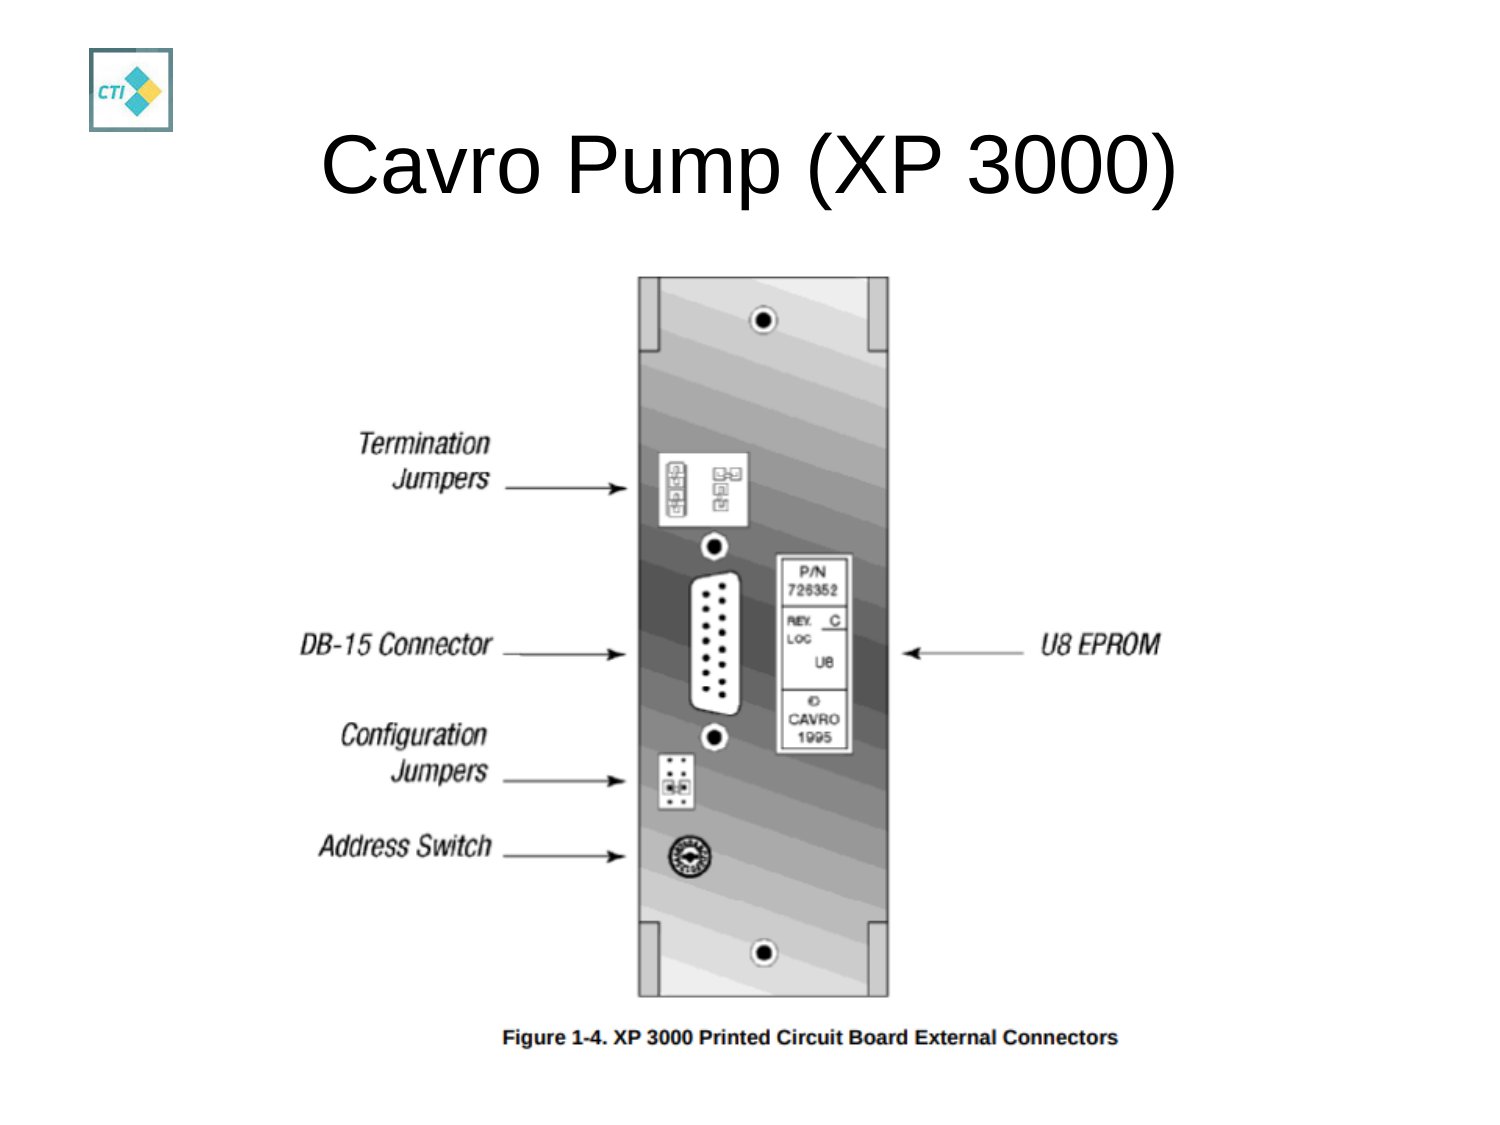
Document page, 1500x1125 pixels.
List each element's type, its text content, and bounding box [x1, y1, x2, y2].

picture [89, 48, 173, 97]
picture [240, 230, 1378, 1065]
text_box Cavro Pump (XP 3000) [51, 97, 1449, 223]
